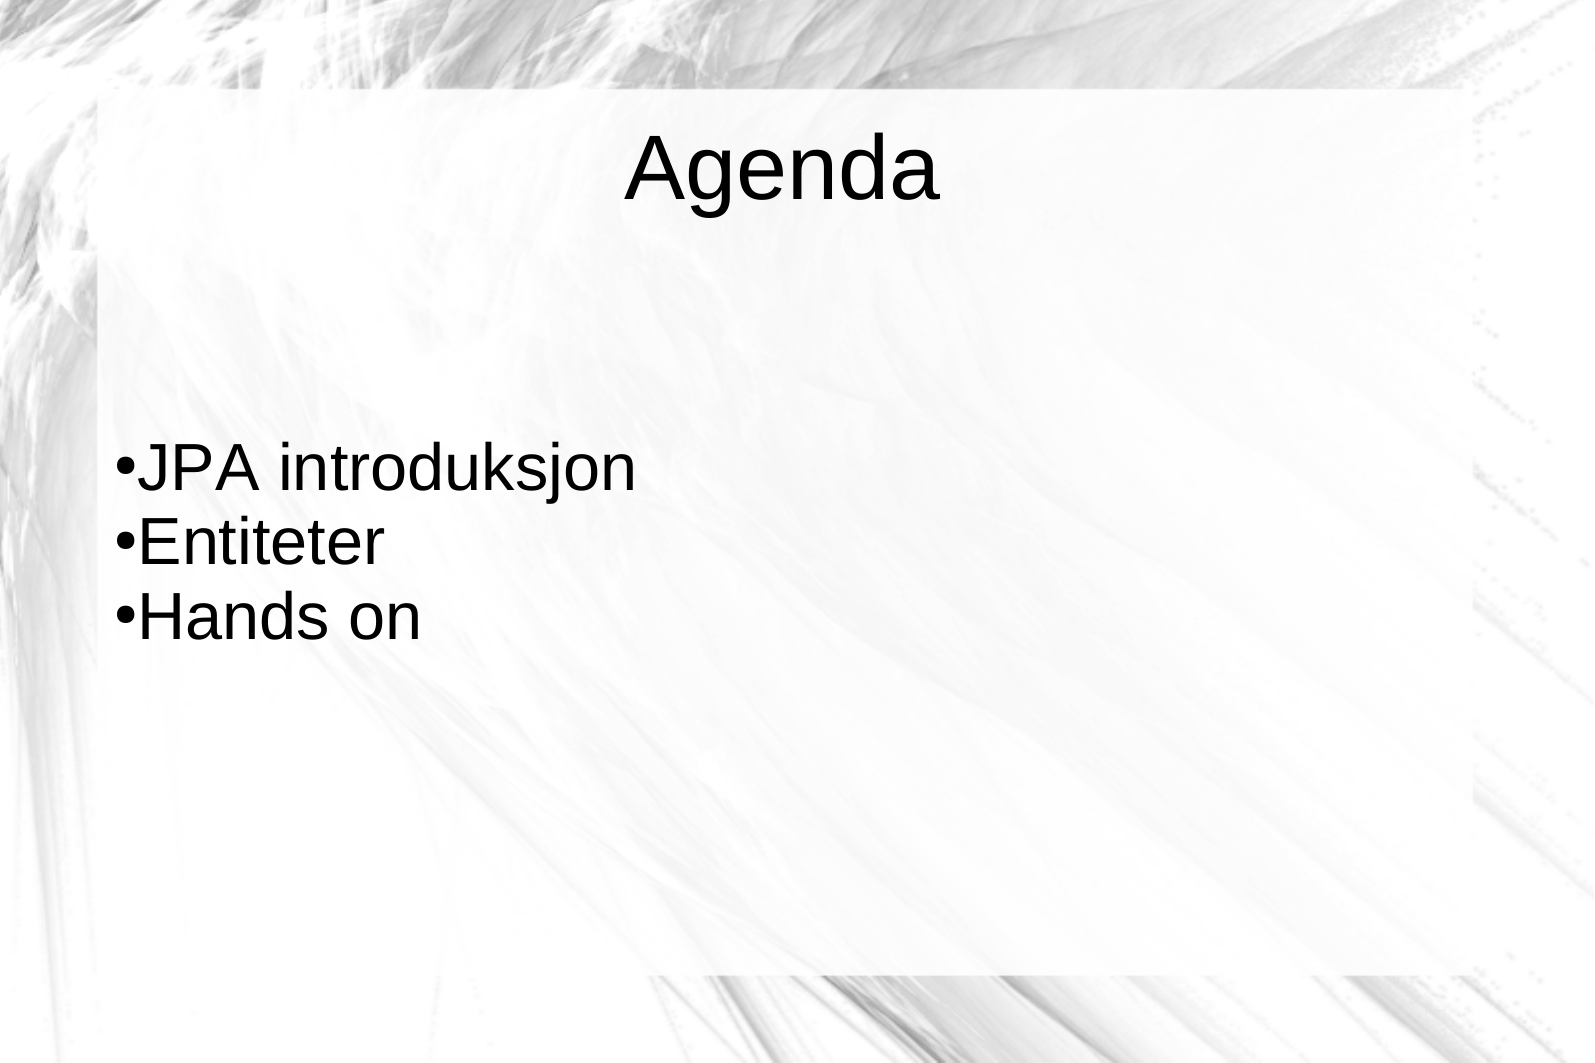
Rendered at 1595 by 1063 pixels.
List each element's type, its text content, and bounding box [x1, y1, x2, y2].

picture [0, 0, 1595, 1063]
subtitle JPA introduksjon Entiteter Hands on [113, 274, 1515, 810]
title Agenda [113, 96, 1453, 241]
